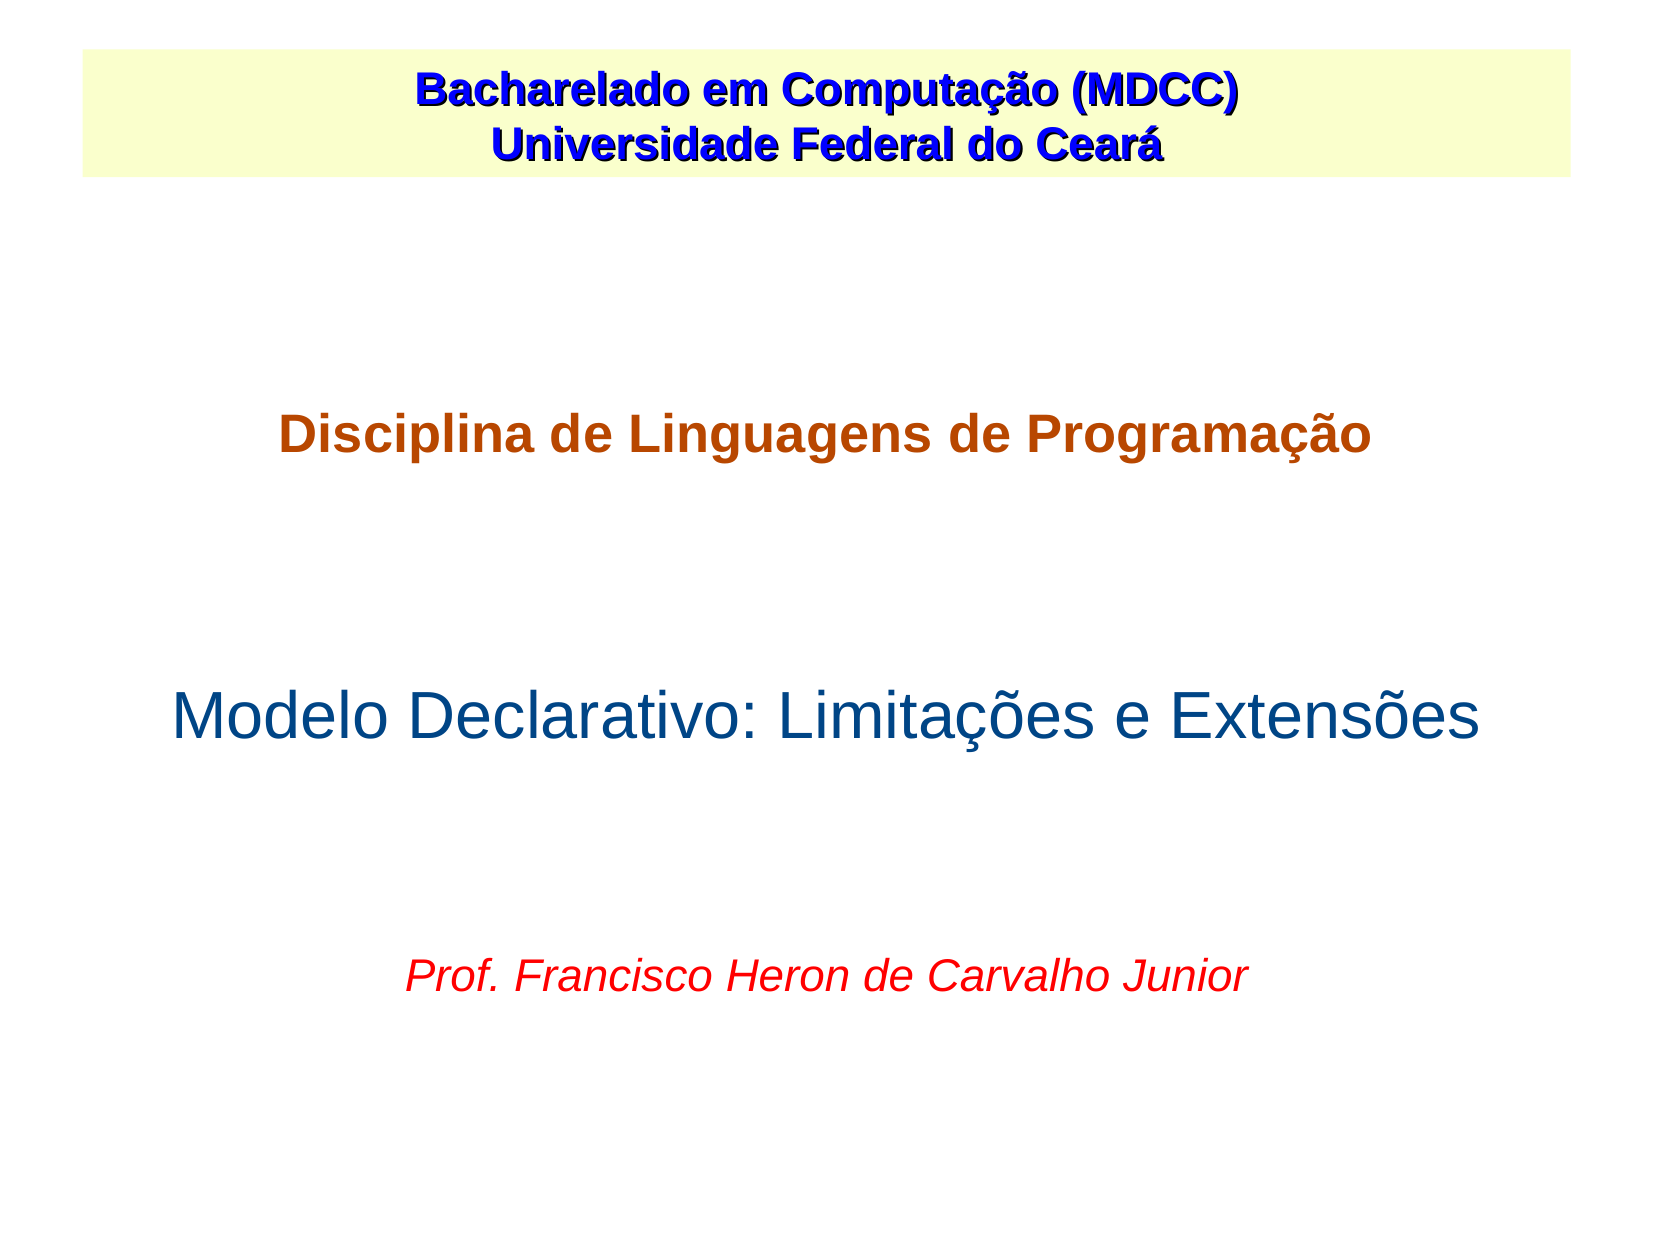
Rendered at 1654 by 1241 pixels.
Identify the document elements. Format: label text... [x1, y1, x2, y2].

subtitle Disciplina de Linguagens de Programação Modelo Declarativo: Limitações e Extensões Prof. Francisco Heron de Carvalho Junior [82, 290, 1571, 1109]
title Bacharelado em Computação (MDCC) Universidade Federal do Ceará [82, 49, 1571, 178]
